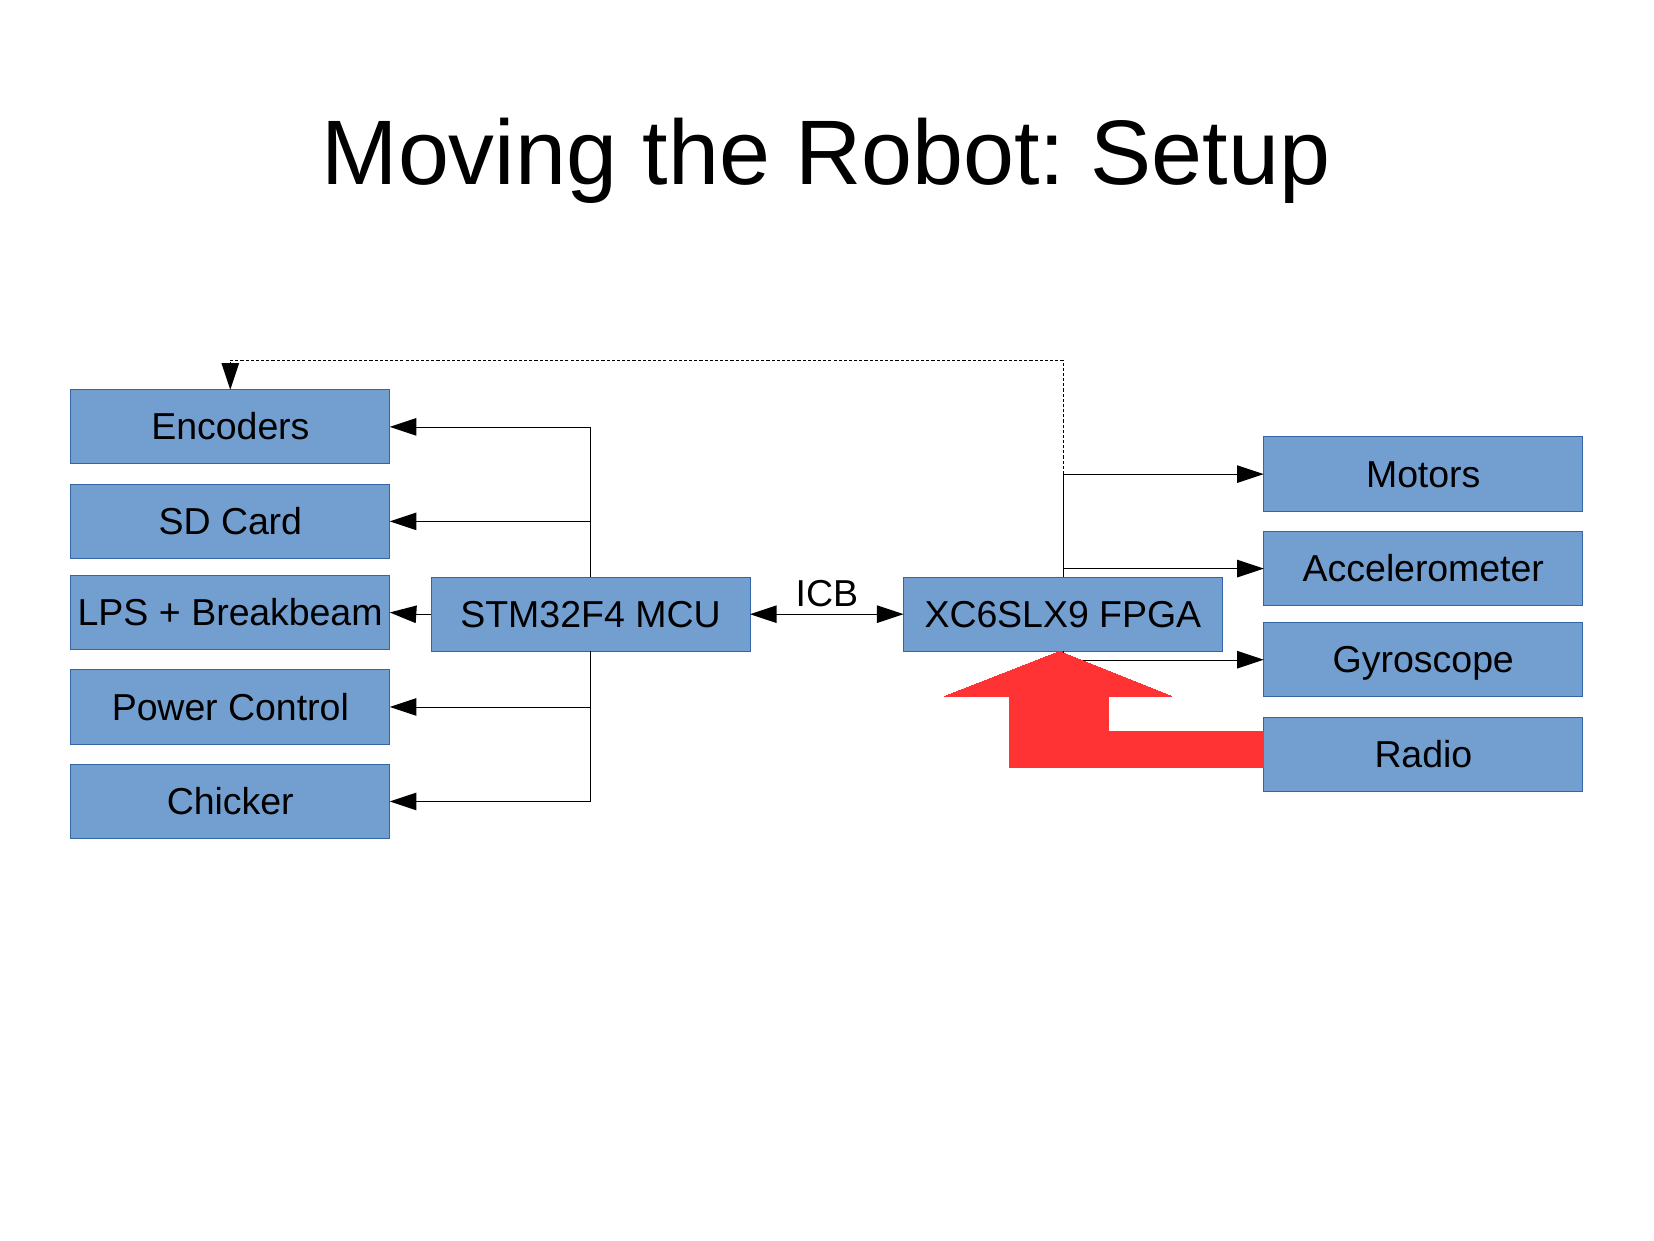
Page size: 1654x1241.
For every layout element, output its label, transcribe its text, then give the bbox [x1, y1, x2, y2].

text_box XC6SLX9 FPGA [903, 577, 1223, 652]
text_box Power Control [70, 669, 390, 745]
text_box STM32F4 MCU [431, 577, 751, 652]
text_box Chicker [70, 764, 390, 839]
text_box Accelerometer [1263, 531, 1583, 606]
text_box Gyroscope [1263, 622, 1583, 697]
text_box SD Card [70, 484, 390, 559]
text_box Motors [1263, 436, 1583, 512]
text_box [944, 651, 1264, 768]
text_box Radio [1263, 717, 1583, 792]
text_box LPS + Breakbeam [70, 575, 390, 650]
text_box Encoders [70, 389, 390, 464]
title Moving the Robot: Setup [82, 49, 1571, 257]
